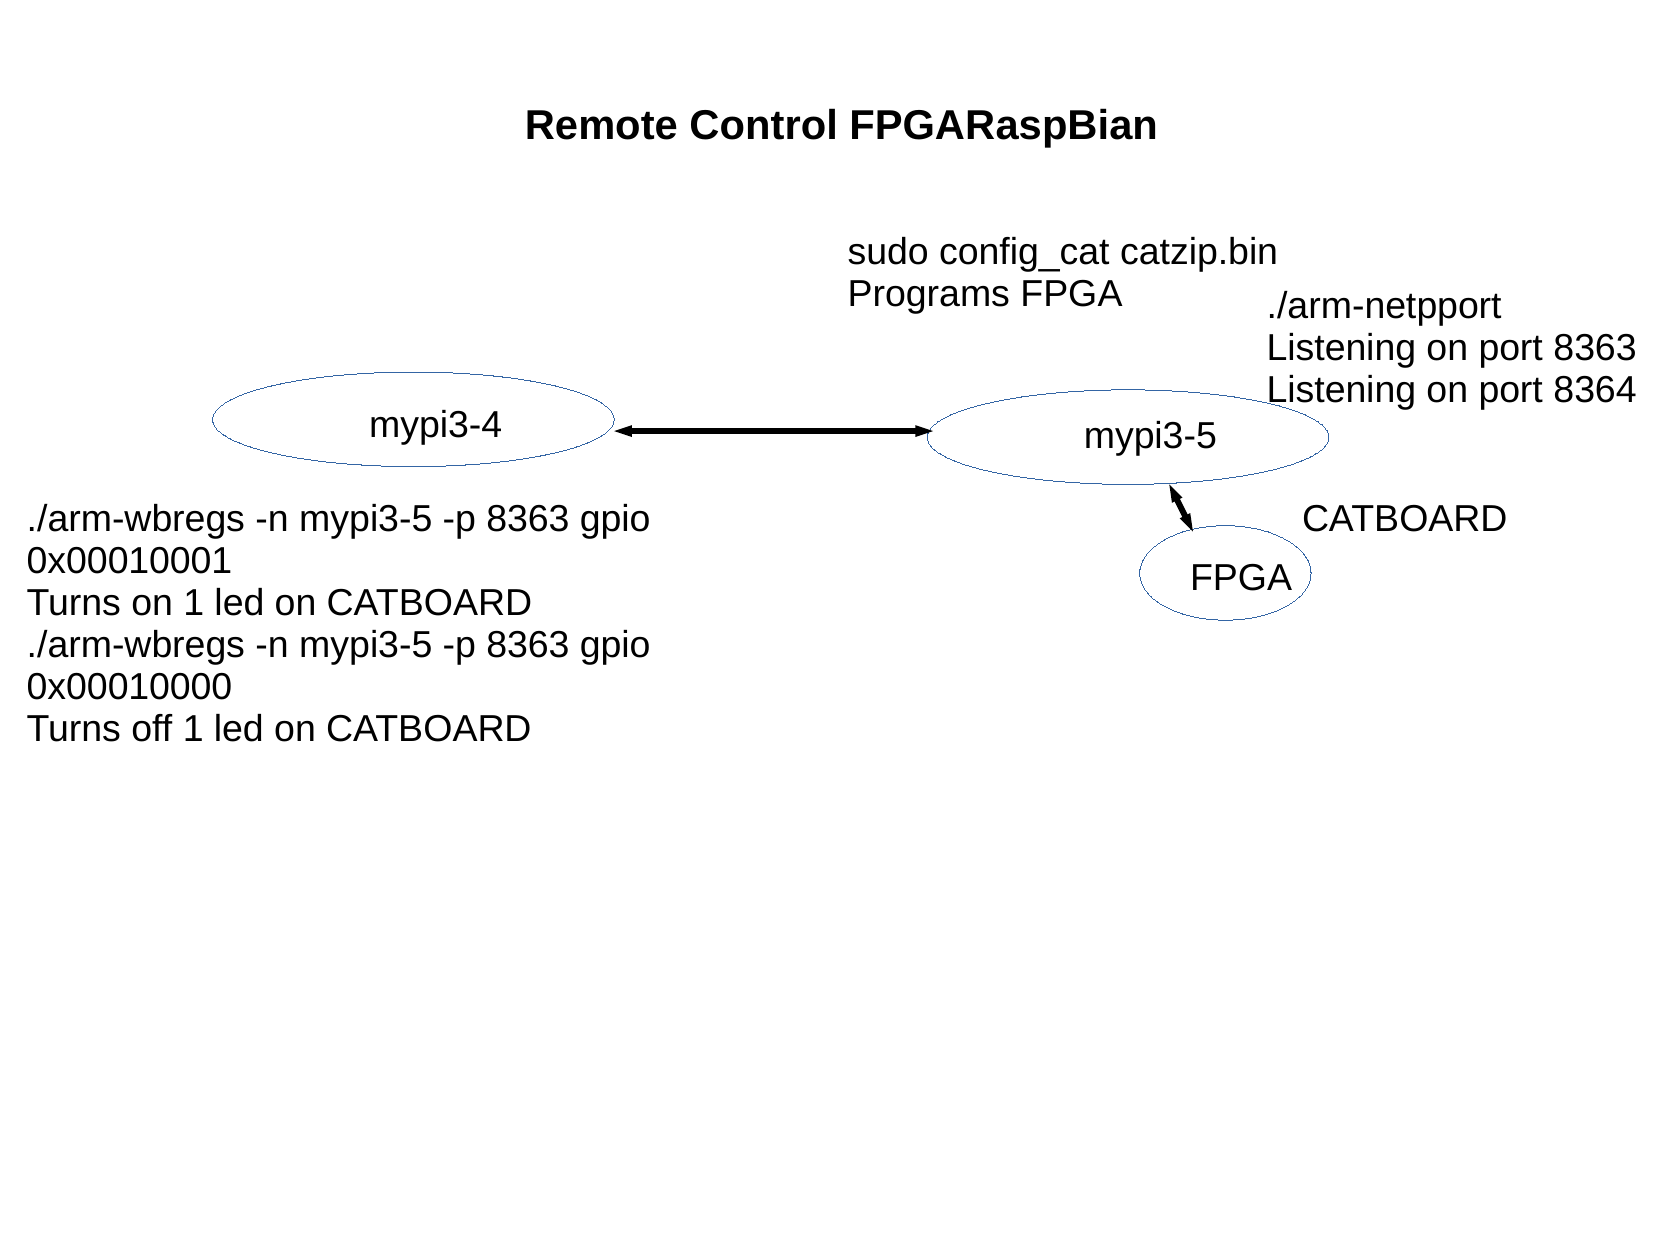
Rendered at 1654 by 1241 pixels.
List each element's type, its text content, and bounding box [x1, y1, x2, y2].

text_box ./arm-wbregs -n mypi3-5 -p 8363 gpio 0x00010001 Turns on 1 led on CATBOARD ./arm-wbregs -n mypi3-5 -p 8363 gpio 0x00010000 Turns off 1 led on CATBOARD [11, 490, 832, 799]
text_box Remote Control FPGARaspBian [509, 94, 1223, 203]
text_box ./arm-netpport Listening on port 8363 Listening on port 8364 [1251, 277, 1654, 432]
text_box CATBOARD [1287, 490, 1523, 547]
text_box sudo config_cat catzip.bin Programs FPGA [833, 222, 1294, 322]
text_box mypi3-5 [1068, 407, 1232, 465]
text_box mypi3-4 [354, 395, 517, 453]
text_box FPGA [1175, 549, 1308, 607]
